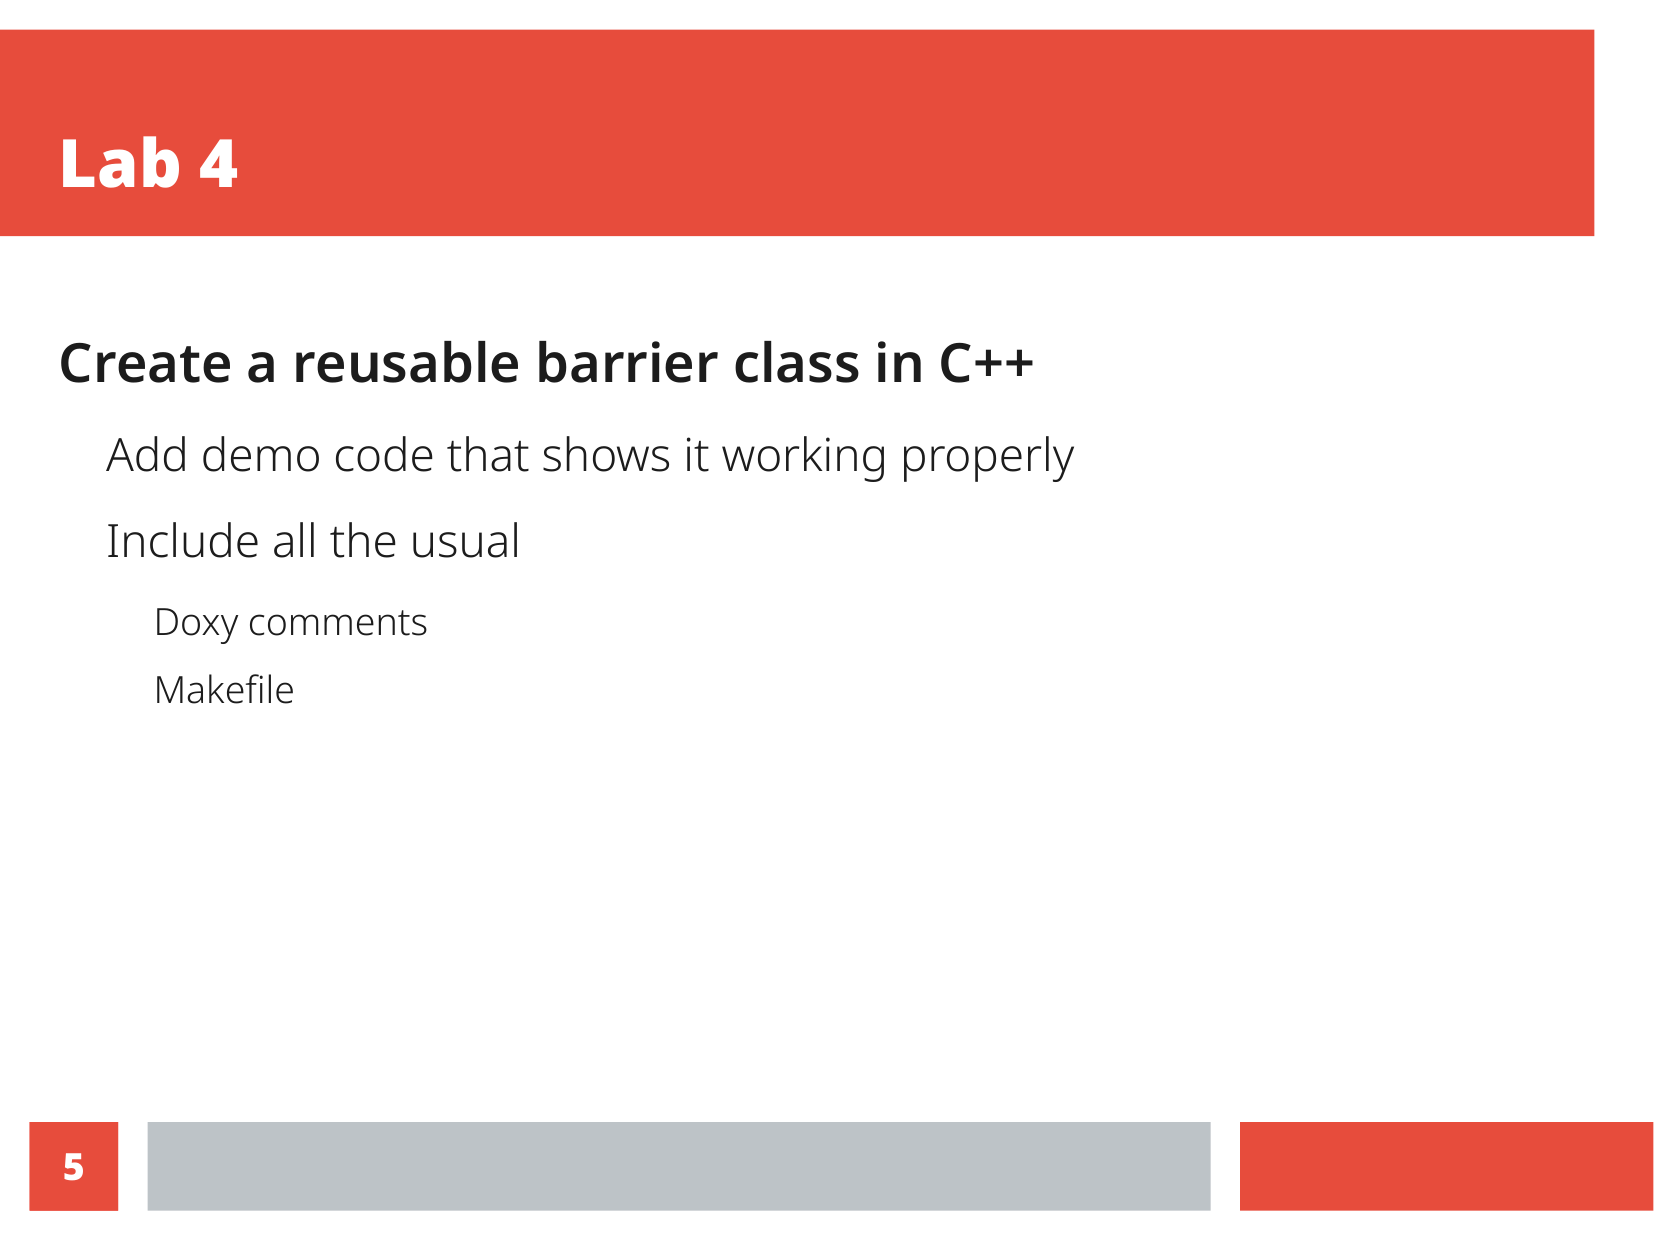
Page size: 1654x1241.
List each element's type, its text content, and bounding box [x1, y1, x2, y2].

list Create a reusable barrier class in C++ Add demo code that shows it working properly Include all the usual Doxy comments Makefile [59, 324, 1565, 1093]
title Lab 4 [59, 59, 1595, 207]
